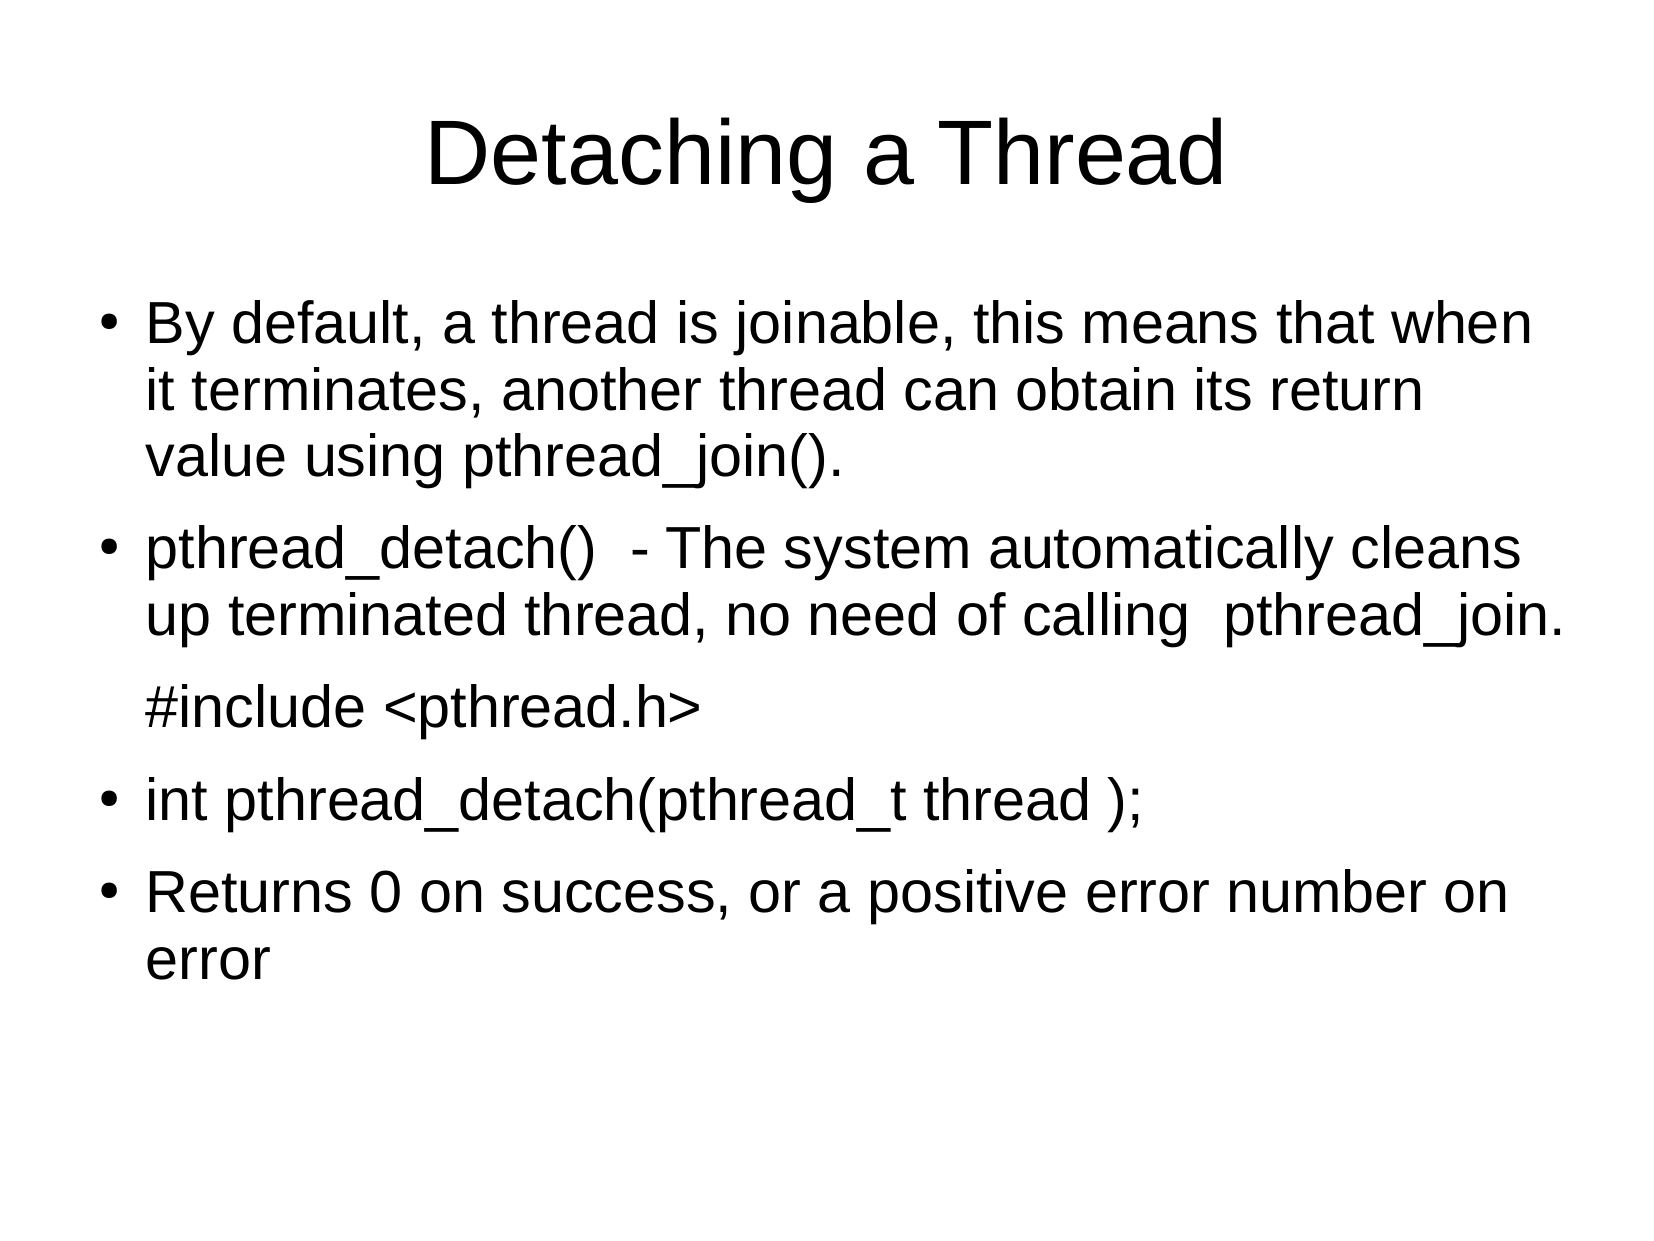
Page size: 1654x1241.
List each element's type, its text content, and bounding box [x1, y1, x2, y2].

list By default, a thread is joinable, this means that when it terminates, another thread can obtain its return value using pthread_join(). pthread_detach() - The system automatically cleans up terminated thread, no need of calling pthread_join. #include <pthread.h> int pthread_detach(pthread_t thread ); Returns 0 on success, or a positive error number on error [82, 290, 1571, 1010]
title Detaching a Thread [82, 49, 1571, 257]
